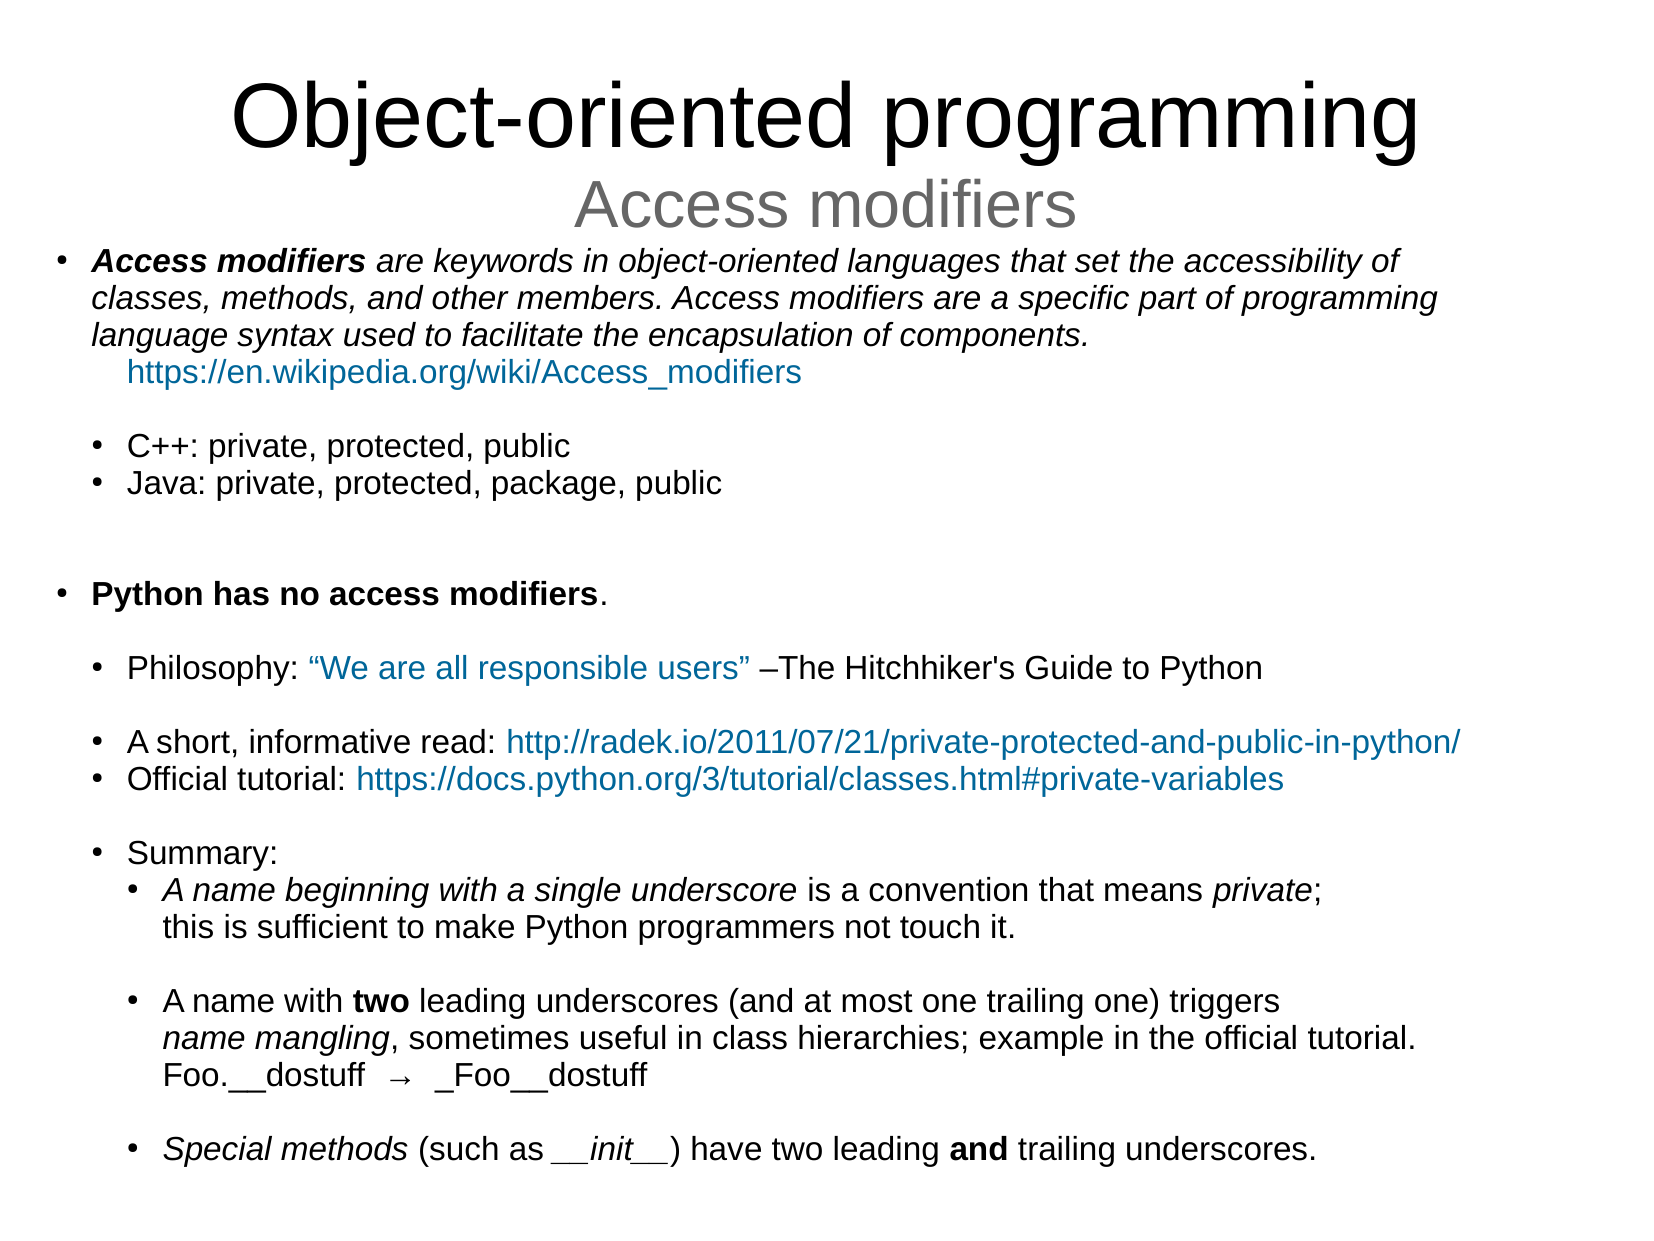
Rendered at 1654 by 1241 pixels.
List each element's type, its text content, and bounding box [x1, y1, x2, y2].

text_box Access modifiers are keywords in object-oriented languages that set the accessibility of classes, methods, and other members. Access modifiers are a specific part of programming language syntax used to facilitate the encapsulation of components. https://en.wikipedia.org/wiki/Access_modifiers C++: private, protected, public Java: private, protected, package, public Python has no access modifiers. Philosophy: “We are all responsible users” –The Hitchhiker's Guide to Python A short, informative read: http://radek.io/2011/07/21/private-protected-and-public-in-python/ Official tutorial: https://docs.python.org/3/tutorial/classes.html#private-variables Summary: A name beginning with a single underscore is a convention that means private; this is sufficient to make Python programmers not touch it. A name with two leading underscores (and at most one trailing one) triggers name mangling, sometimes useful in class hierarchies; example in the official tutorial. Foo.__dostuff → _Foo__dostuff Special methods (such as __init__) have two leading and trailing underscores. [41, 234, 1519, 1188]
title Object-oriented programming Access modifiers [82, 49, 1571, 257]
